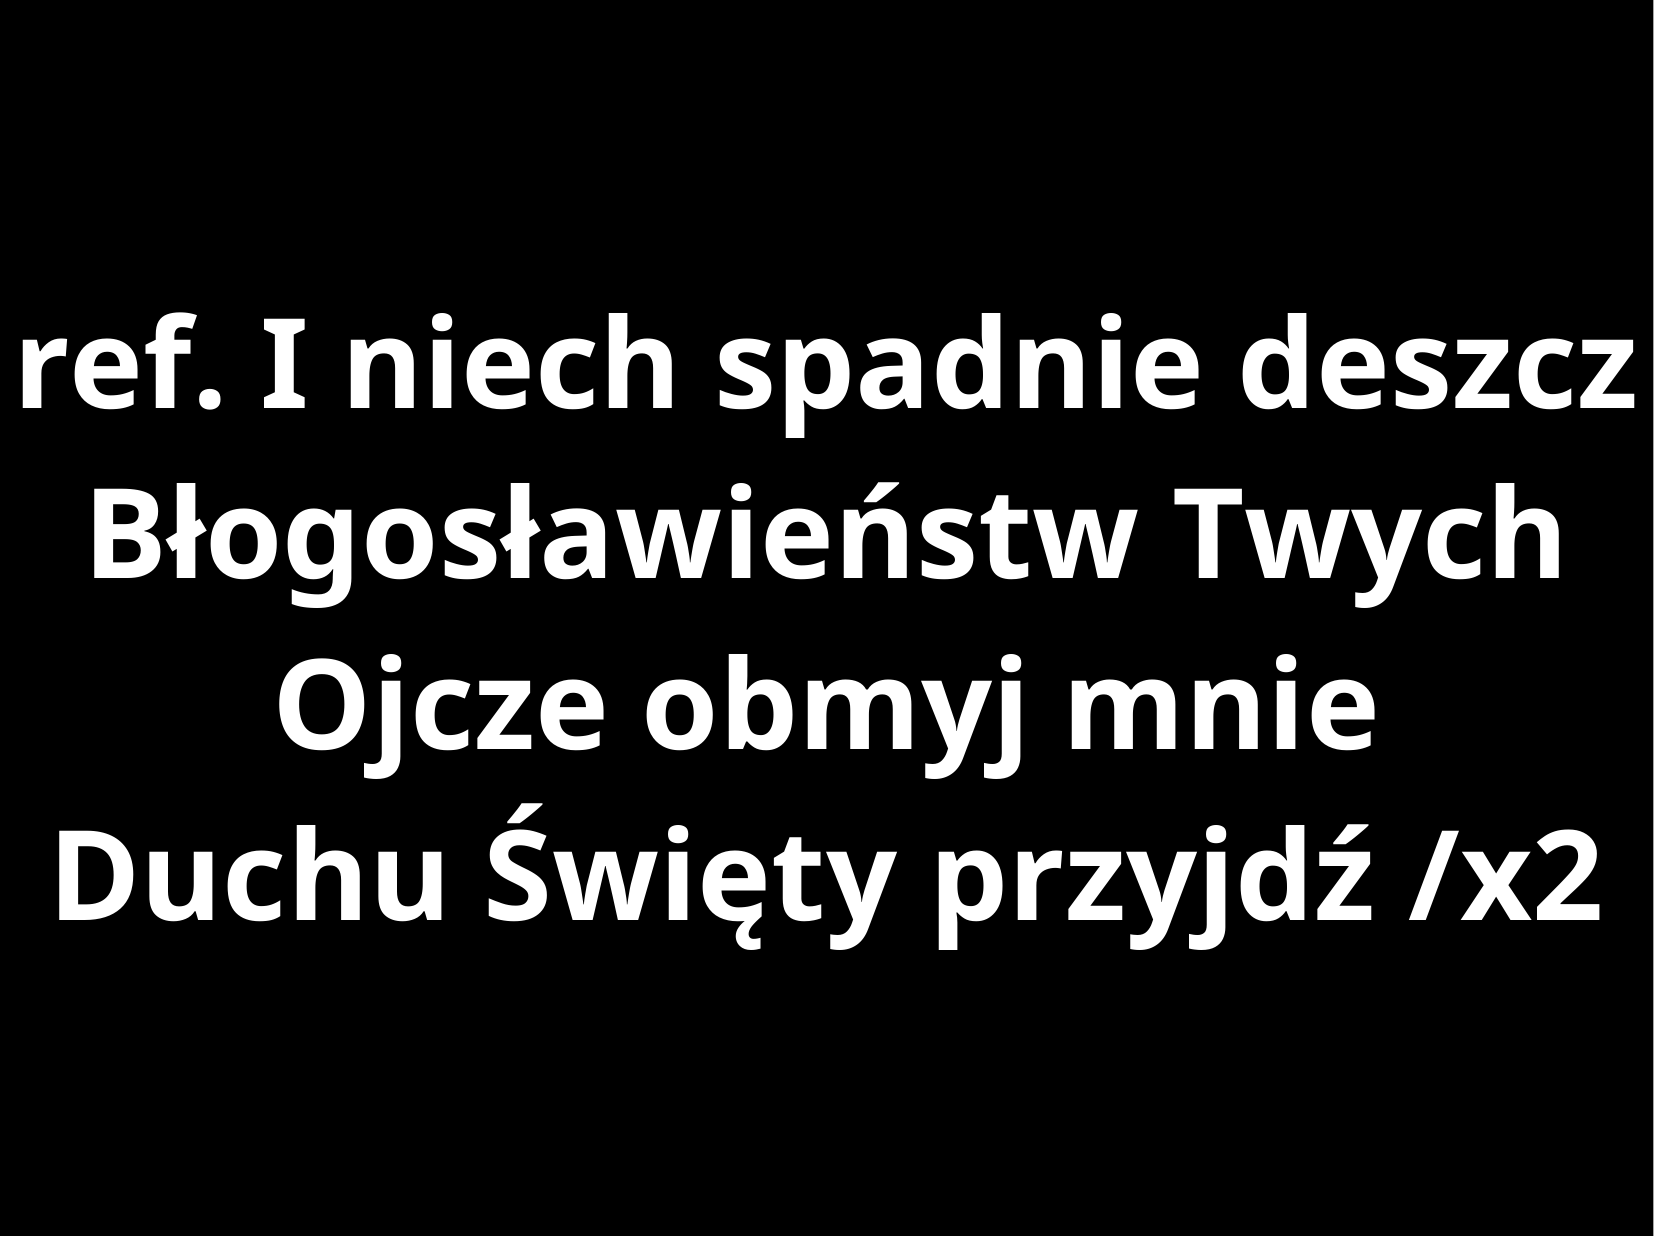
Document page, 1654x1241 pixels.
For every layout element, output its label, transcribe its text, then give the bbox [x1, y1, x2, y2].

title ref. I niech spadnie deszcz Błogosławieństw Twych Ojcze obmyj mnie Duchu Święty przyjdź /x2 [0, 0, 1654, 1236]
